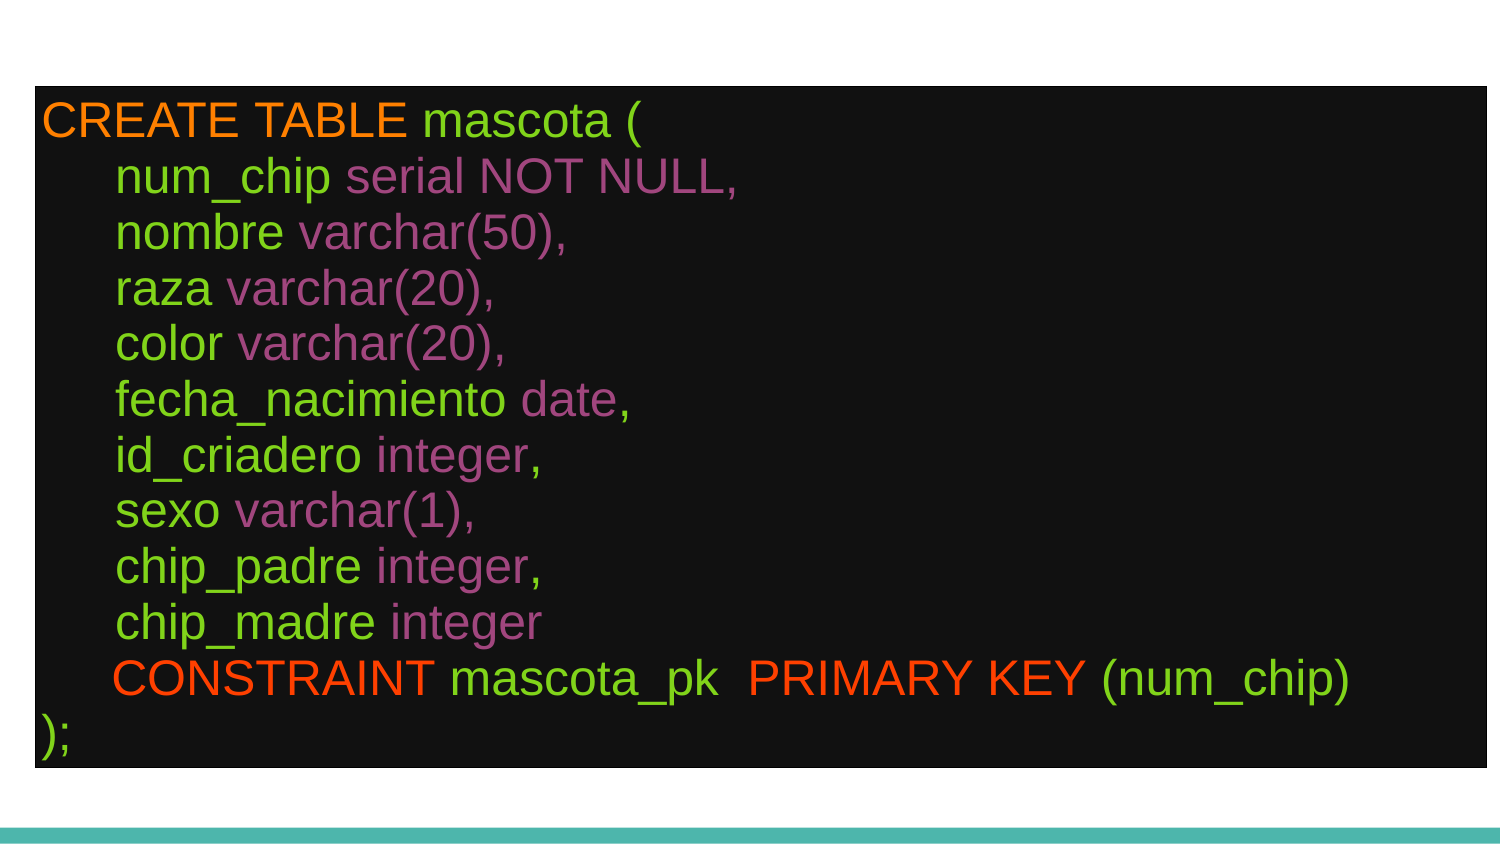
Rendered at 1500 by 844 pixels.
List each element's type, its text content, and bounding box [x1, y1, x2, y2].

table_header CREATE TABLE mascota ( num_chip serial NOT NULL, nombre varchar(50), raza varchar(20), color varchar(20), fecha_nacimiento date, id_criadero integer, sexo varchar(1), chip_padre integer, chip_madre integer CONSTRAINT mascota_pk PRIMARY KEY (num_chip) ); [36, 87, 1486, 767]
